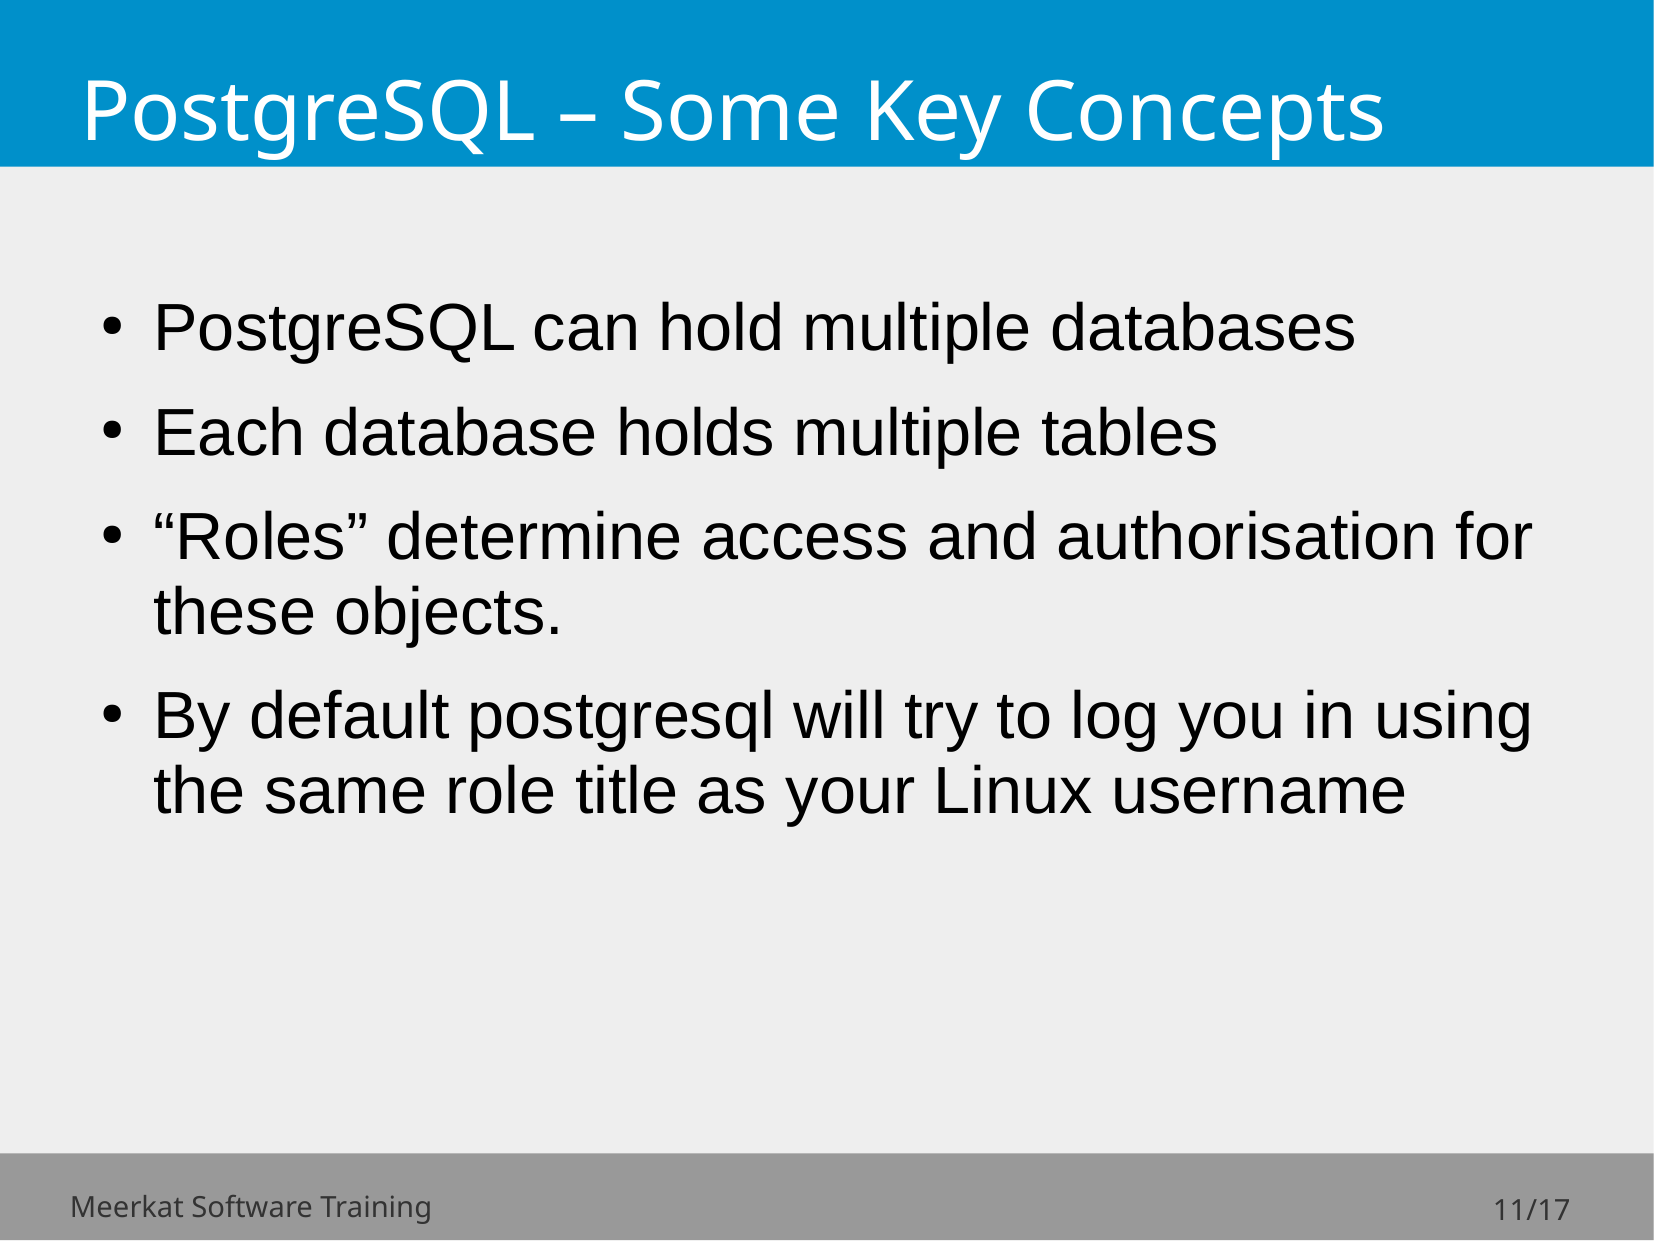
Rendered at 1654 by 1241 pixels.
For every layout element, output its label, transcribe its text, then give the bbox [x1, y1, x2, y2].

list PostgreSQL can hold multiple databases Each database holds multiple tables “Roles” determine access and authorisation for these objects. By default postgresql will try to log you in using the same role title as your Linux username [82, 290, 1571, 1010]
text_box PostgreSQL – Some Key Concepts [65, 43, 1552, 309]
